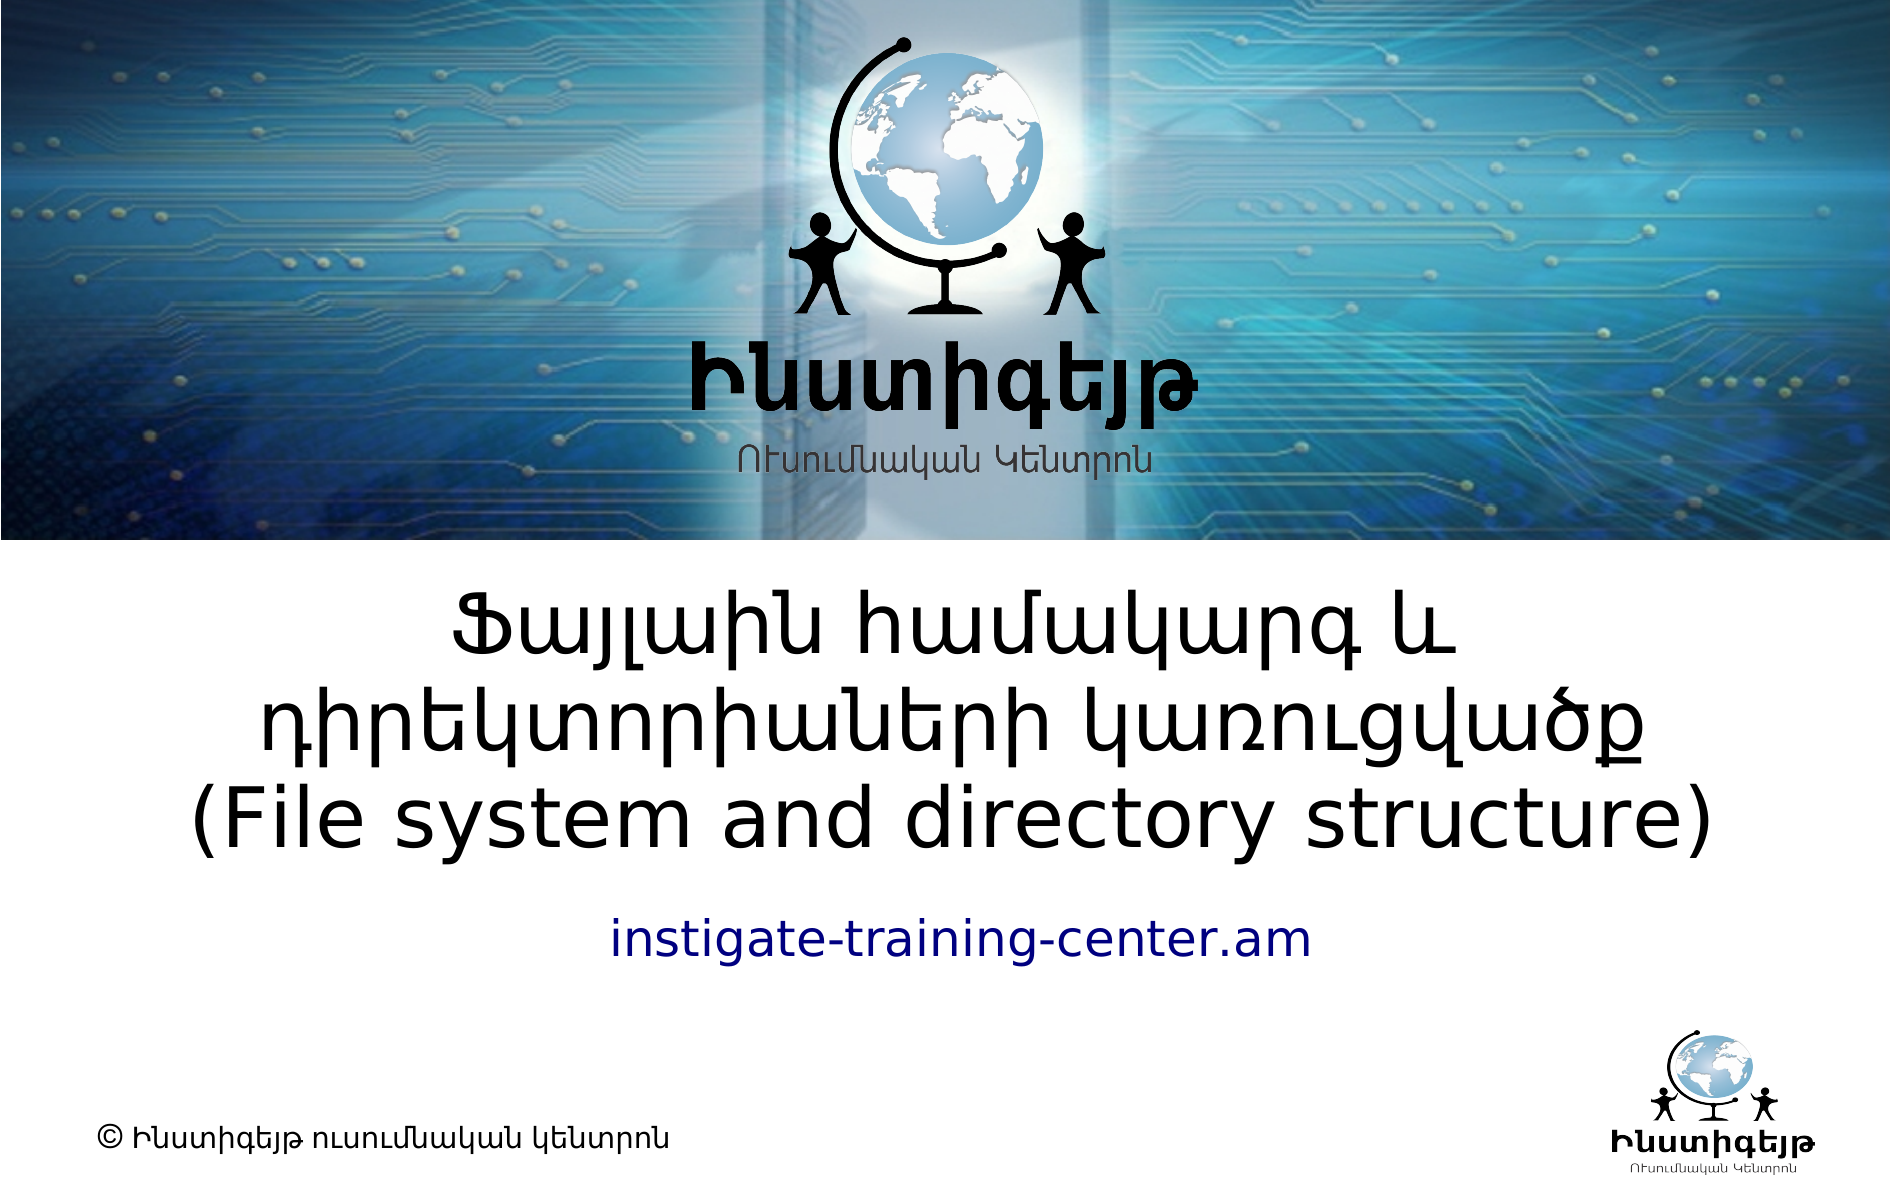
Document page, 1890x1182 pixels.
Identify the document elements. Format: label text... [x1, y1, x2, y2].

subtitle instigate-training-center.am [300, 907, 1623, 1027]
picture [1, 0, 1890, 540]
picture [1612, 1030, 1815, 1175]
title Ֆայլաին համակարգ և դիրեկտորիաների կառուցվածք (File system and directory structure) [150, 568, 1757, 876]
